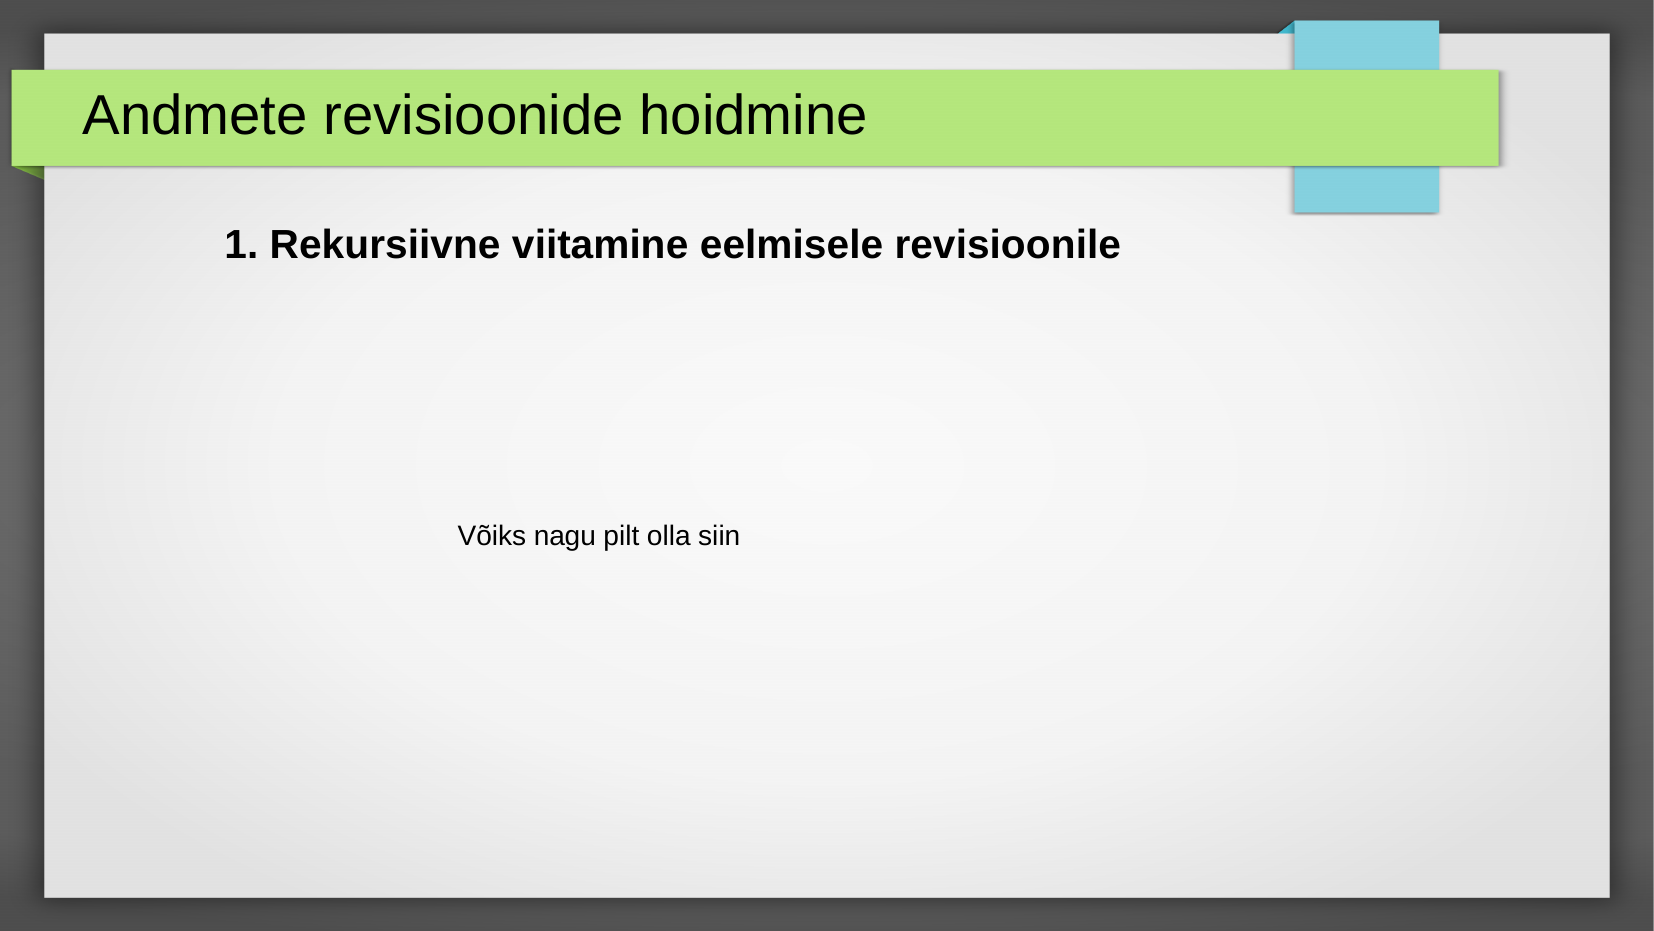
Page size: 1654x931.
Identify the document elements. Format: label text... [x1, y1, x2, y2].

title Andmete revisioonide hoidmine [82, 70, 1264, 160]
picture [0, 0, 1654, 931]
list 1. Rekursiivne viitamine eelmisele revisioonile [82, 221, 1571, 750]
text_box Võiks nagu pilt olla siin [437, 506, 1087, 565]
